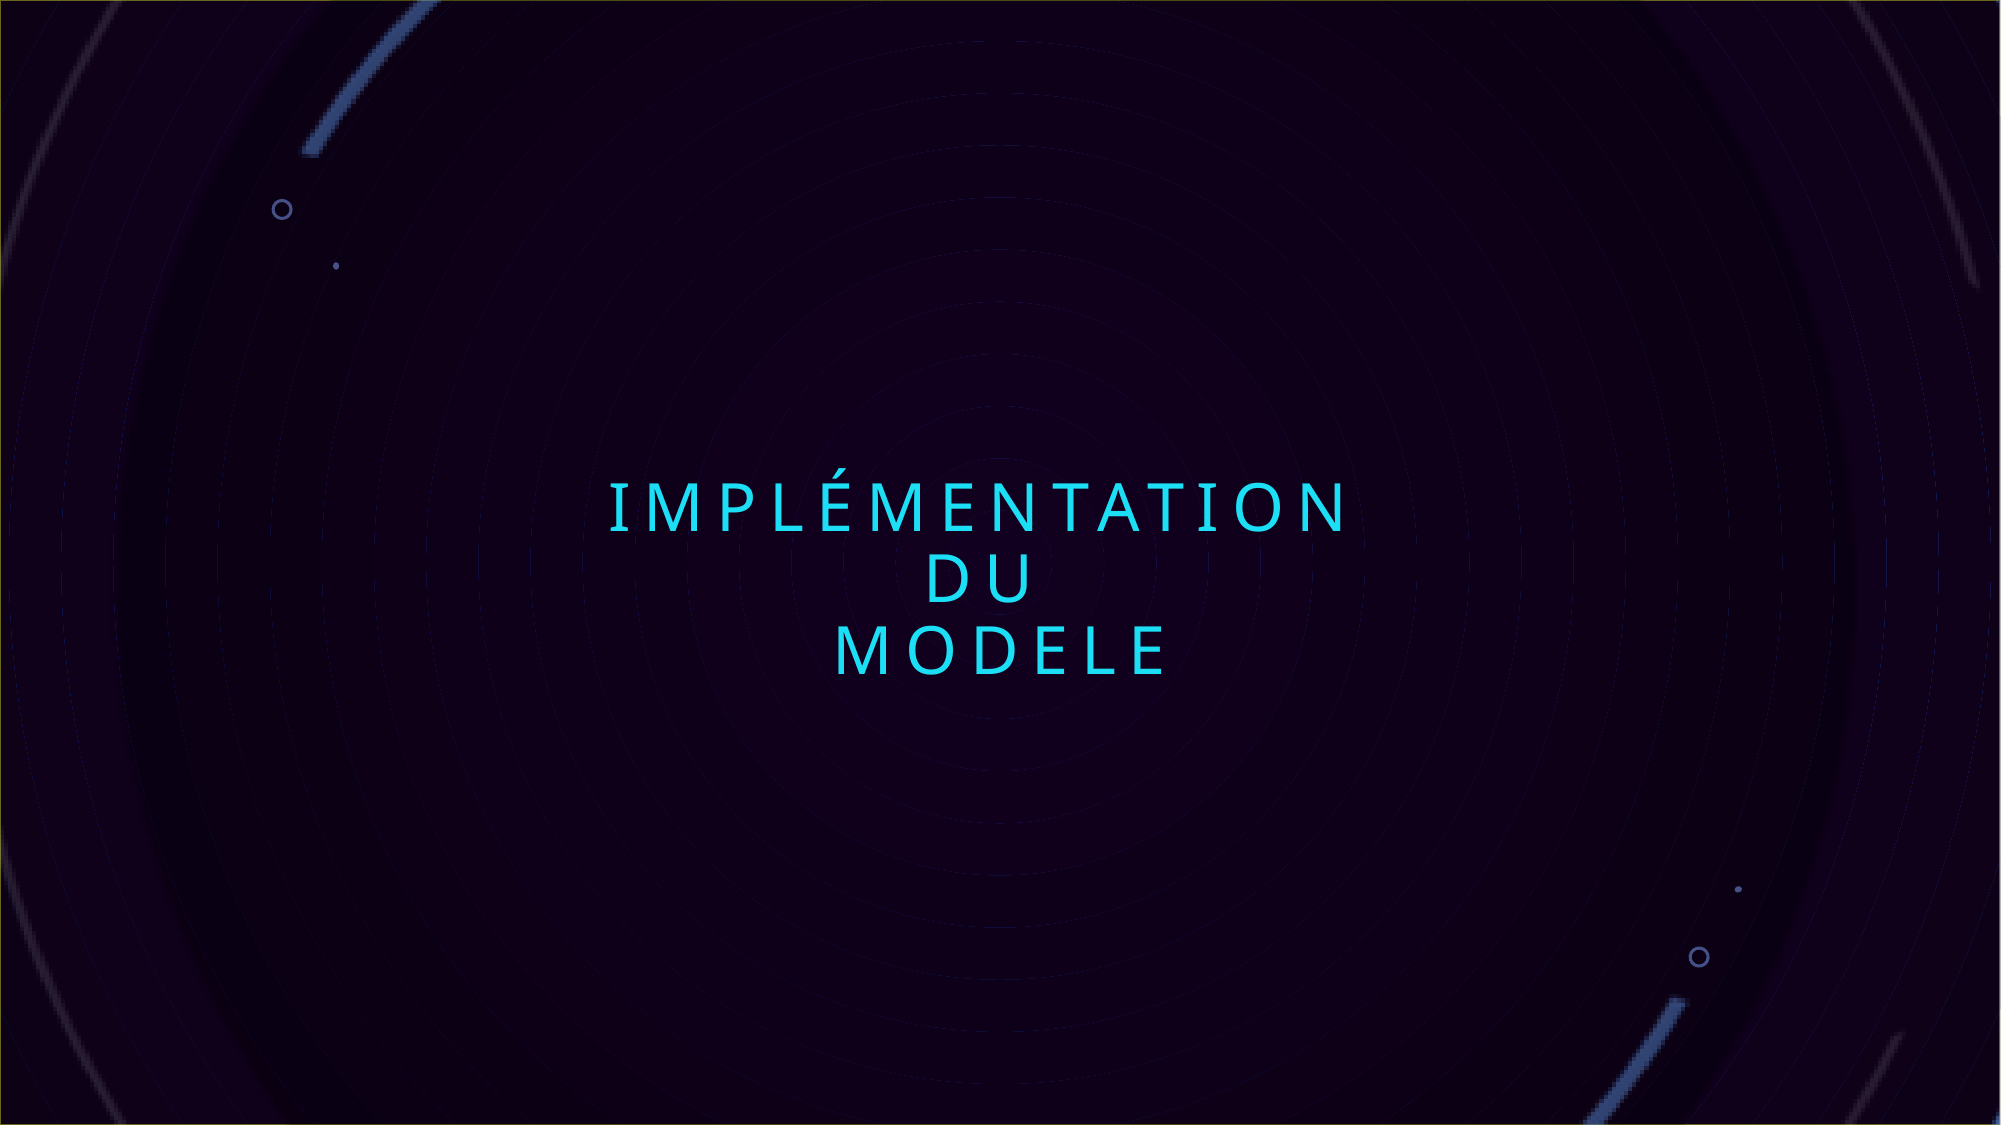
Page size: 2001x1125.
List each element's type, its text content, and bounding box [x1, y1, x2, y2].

title Implémentation du modele [94, 43, 1905, 697]
